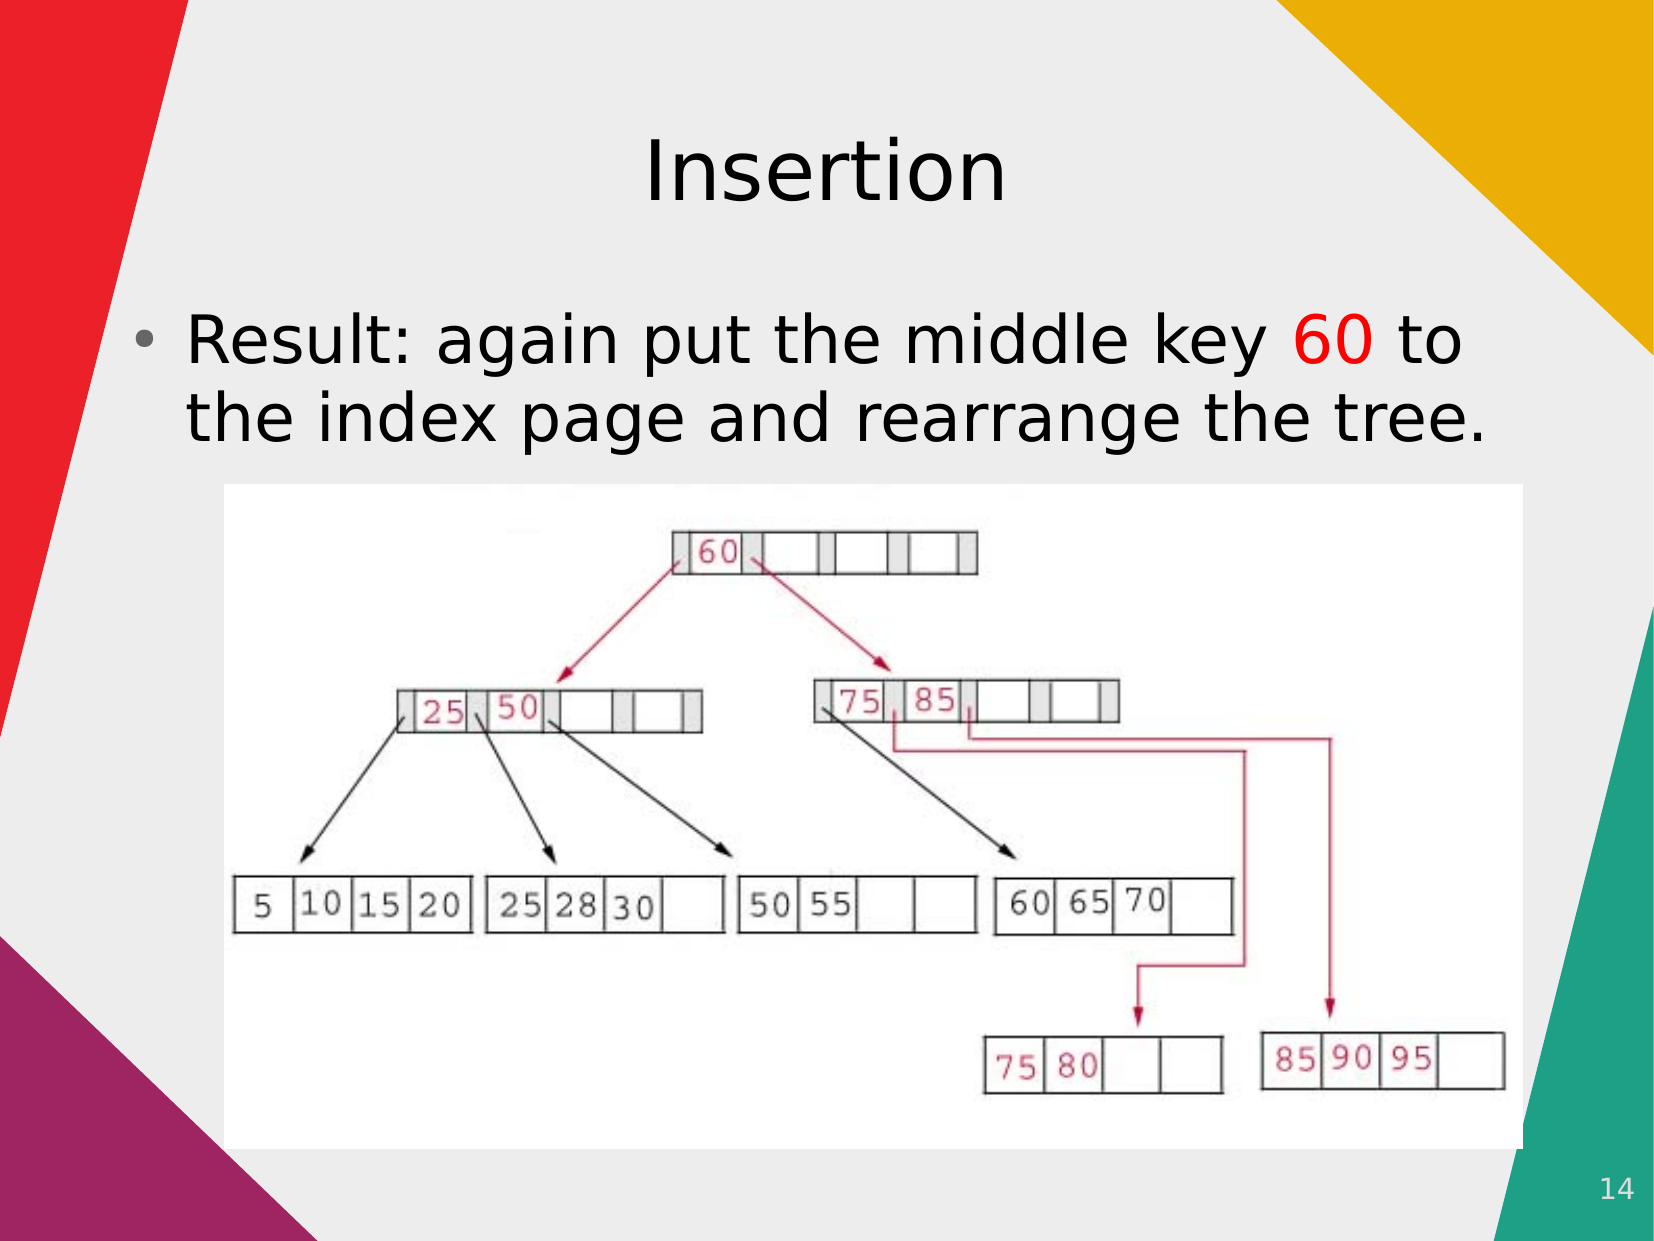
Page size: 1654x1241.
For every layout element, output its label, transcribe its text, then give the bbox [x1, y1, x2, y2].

list Result: again put the middle key 60 to the index page and rearrange the tree. [114, 302, 1539, 1033]
picture [224, 484, 1523, 1149]
title Insertion [114, 73, 1539, 271]
